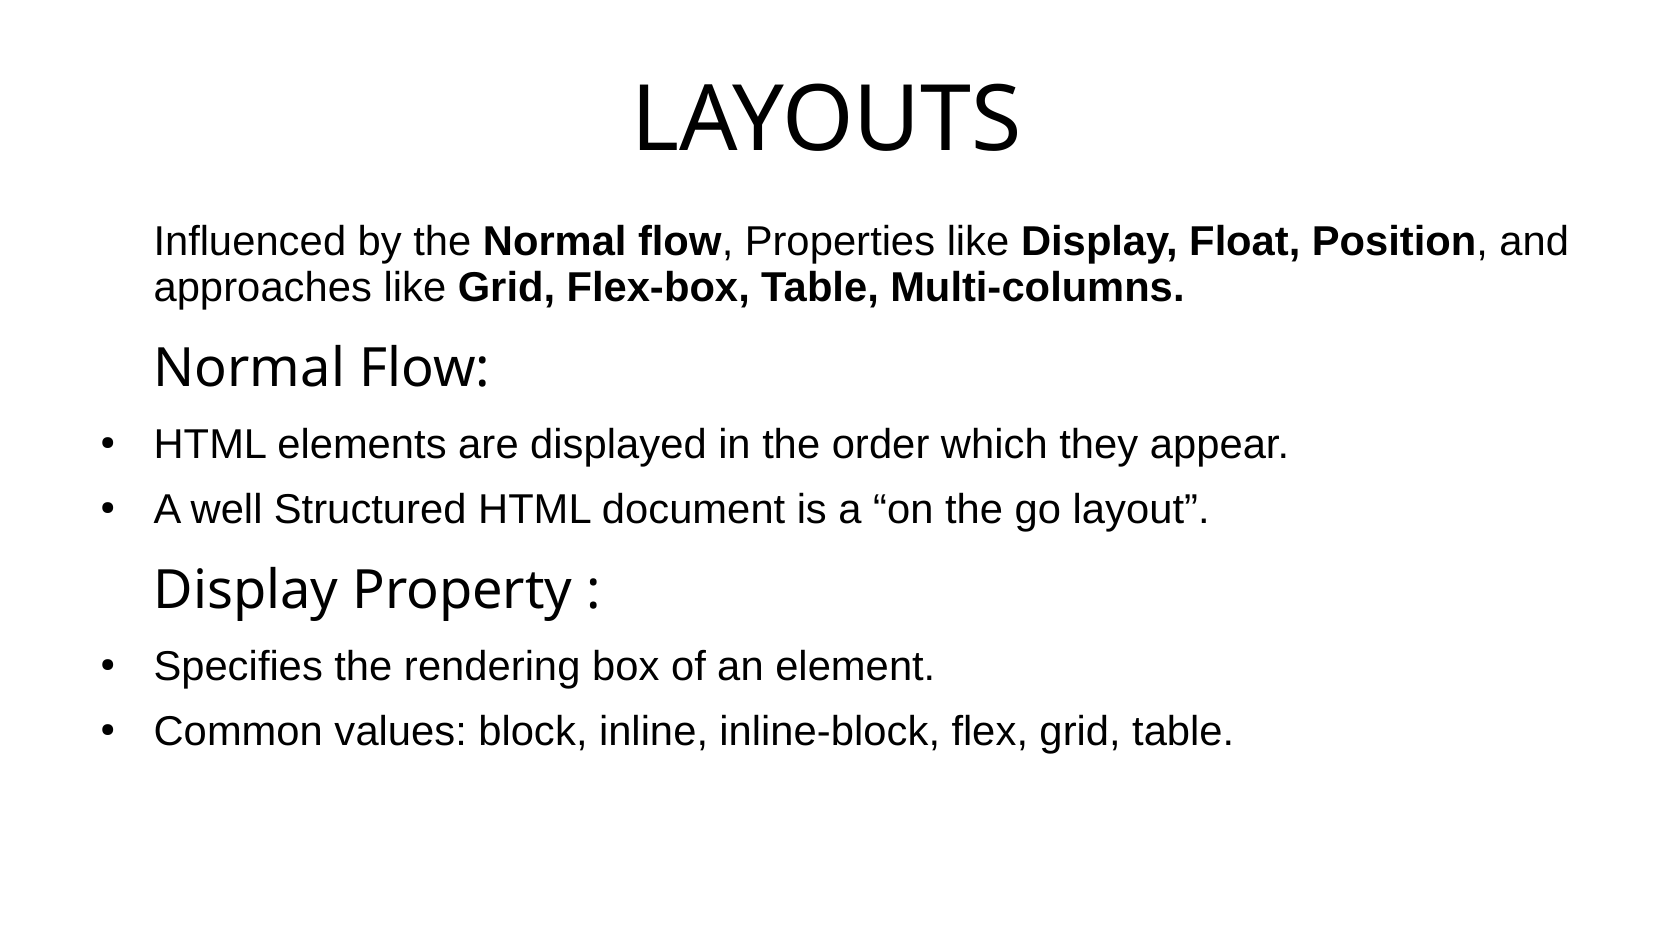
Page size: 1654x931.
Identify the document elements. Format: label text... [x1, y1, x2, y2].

title LAYOUTS [82, 37, 1571, 193]
list Influenced by the Normal flow, Properties like Display, Float, Position, and approaches like Grid, Flex-box, Table, Multi-columns. Normal Flow: HTML elements are displayed in the order which they appear. A well Structured HTML document is a “on the go layout”. Display Property : Specifies the rendering box of an element. Common values: block, inline, inline-block, flex, grid, table. [82, 217, 1571, 757]
